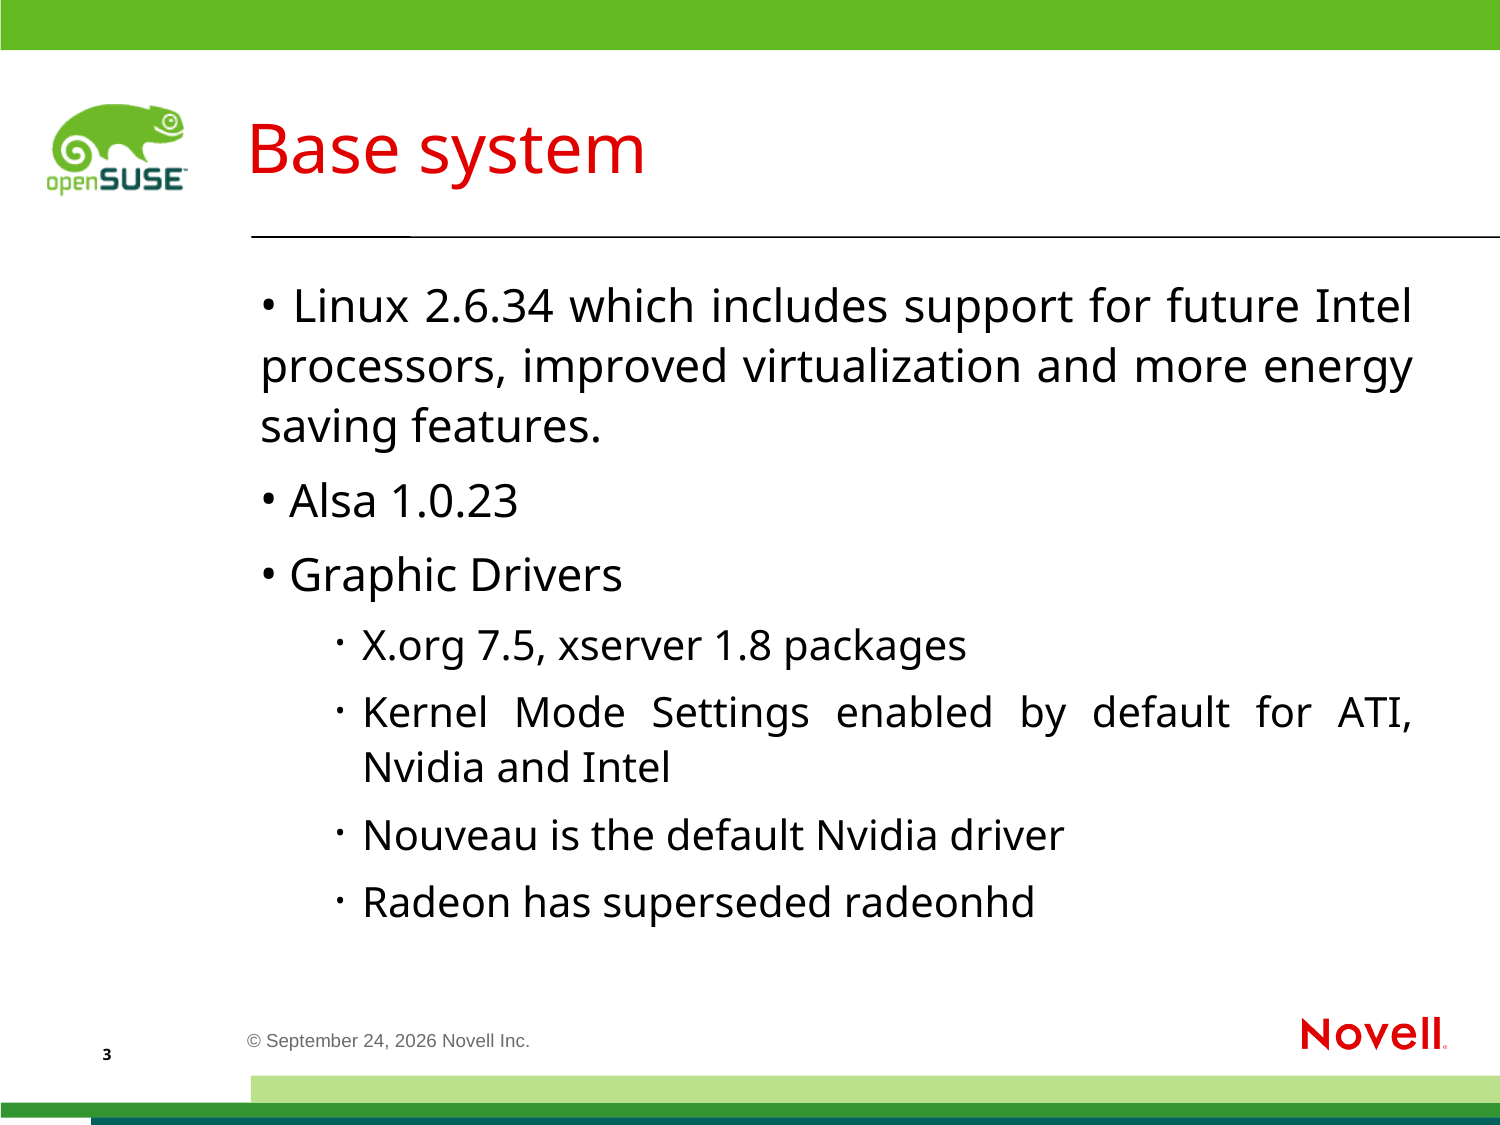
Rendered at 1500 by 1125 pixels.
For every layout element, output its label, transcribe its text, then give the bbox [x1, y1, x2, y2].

list Linux 2.6.34 which includes support for future Intel processors, improved virtualization and more energy saving features. Alsa 1.0.23 Graphic Drivers X.org 7.5, xserver 1.8 packages Kernel Mode Settings enabled by default for ATI, Nvidia and Intel Nouveau is the default Nvidia driver Radeon has superseded radeonhd [245, 267, 1458, 1026]
picture [47, 104, 188, 197]
title Base system [246, 60, 1409, 239]
picture [1295, 1026, 1453, 1056]
